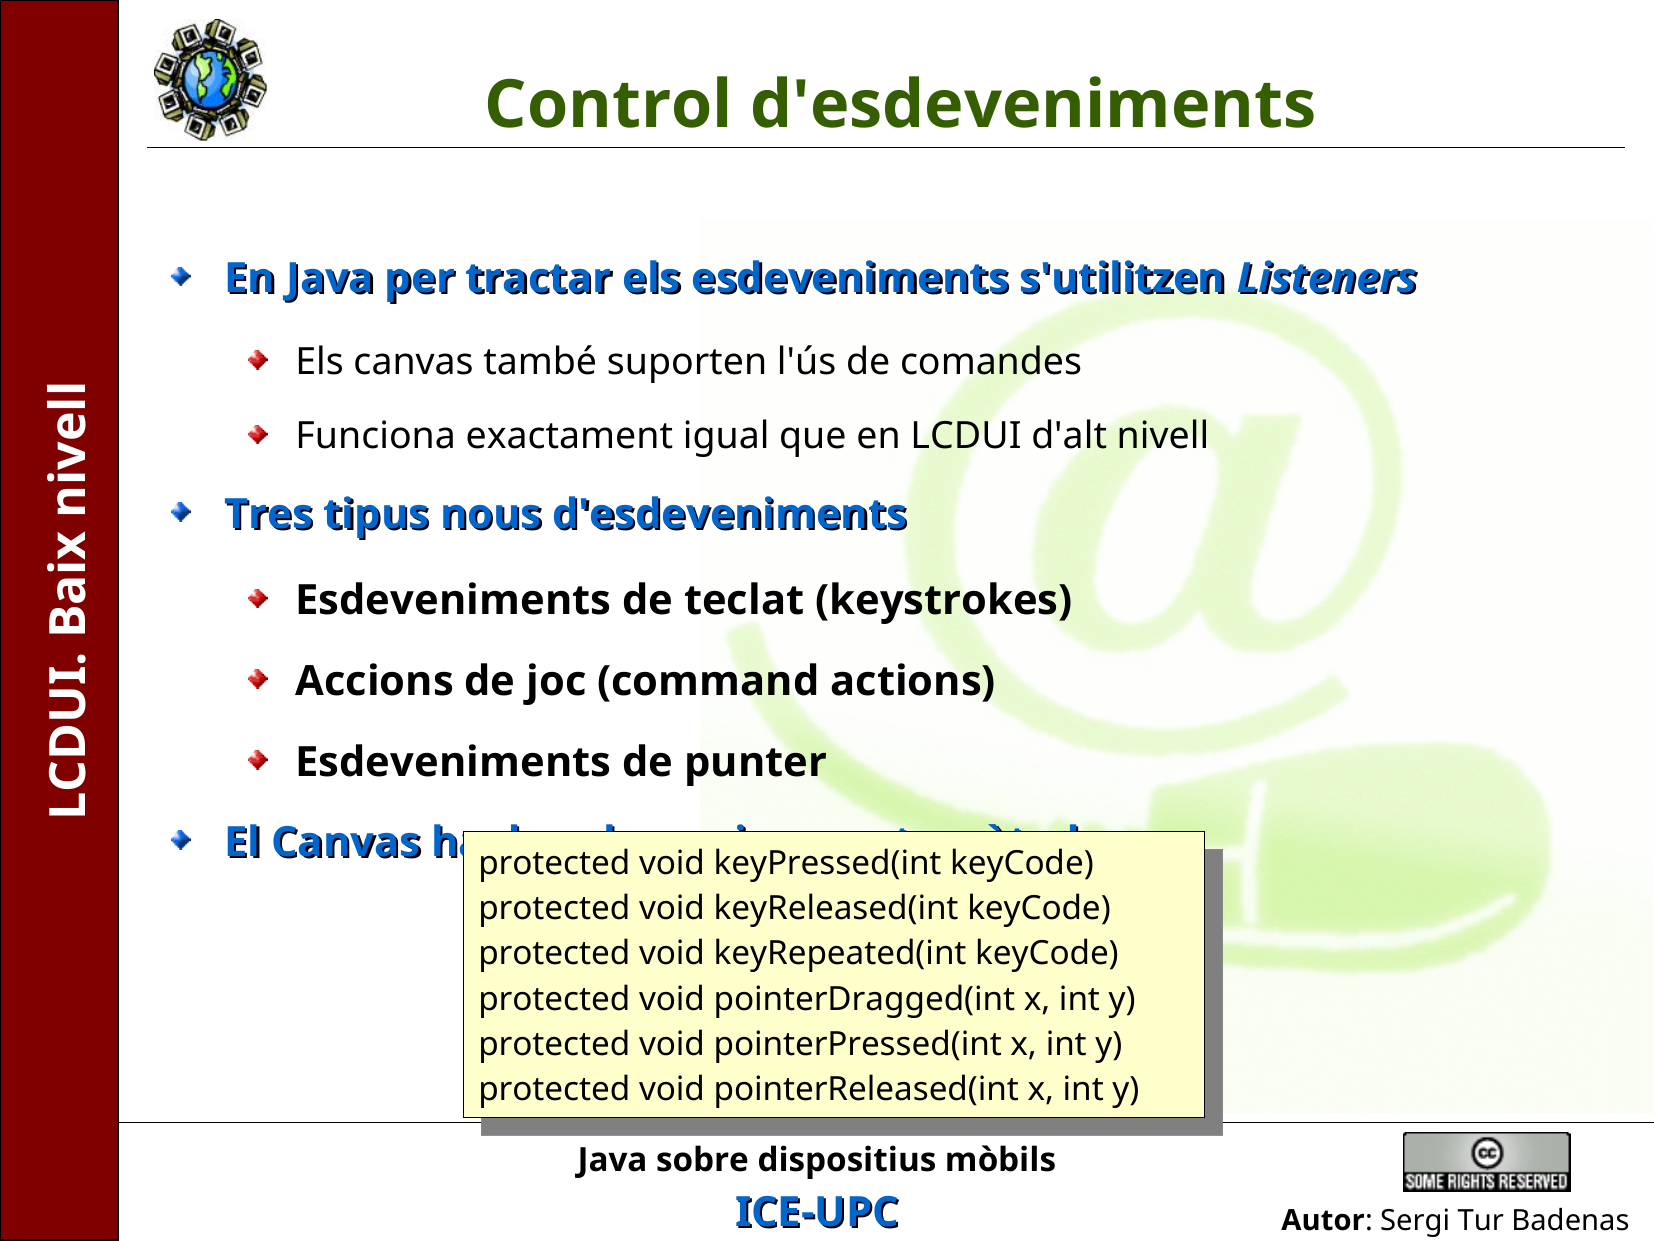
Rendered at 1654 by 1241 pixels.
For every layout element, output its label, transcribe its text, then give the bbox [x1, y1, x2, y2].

list En Java per tractar els esdeveniments s'utilitzen Listeners Els canvas també suporten l'ús de comandes Funciona exactament igual que en LCDUI d'alt nivell Tres tipus nous d'esdeveniments Esdeveniments de teclat (keystrokes) Accions de joc (command actions) Esdeveniments de punter El Canvas ha de sobrescriure certs mètodes [153, 248, 1585, 1089]
picture [1403, 1132, 1571, 1192]
title Control d'esdeveniments [232, 53, 1570, 150]
text_box protected void keyPressed(int keyCode) protected void keyReleased(int keyCode) protected void keyRepeated(int keyCode) protected void pointerDragged(int x, int y) protected void pointerPressed(int x, int y) protected void pointerReleased(int x, int y) [463, 831, 1205, 1087]
picture [700, 217, 1654, 1113]
picture [154, 19, 268, 142]
